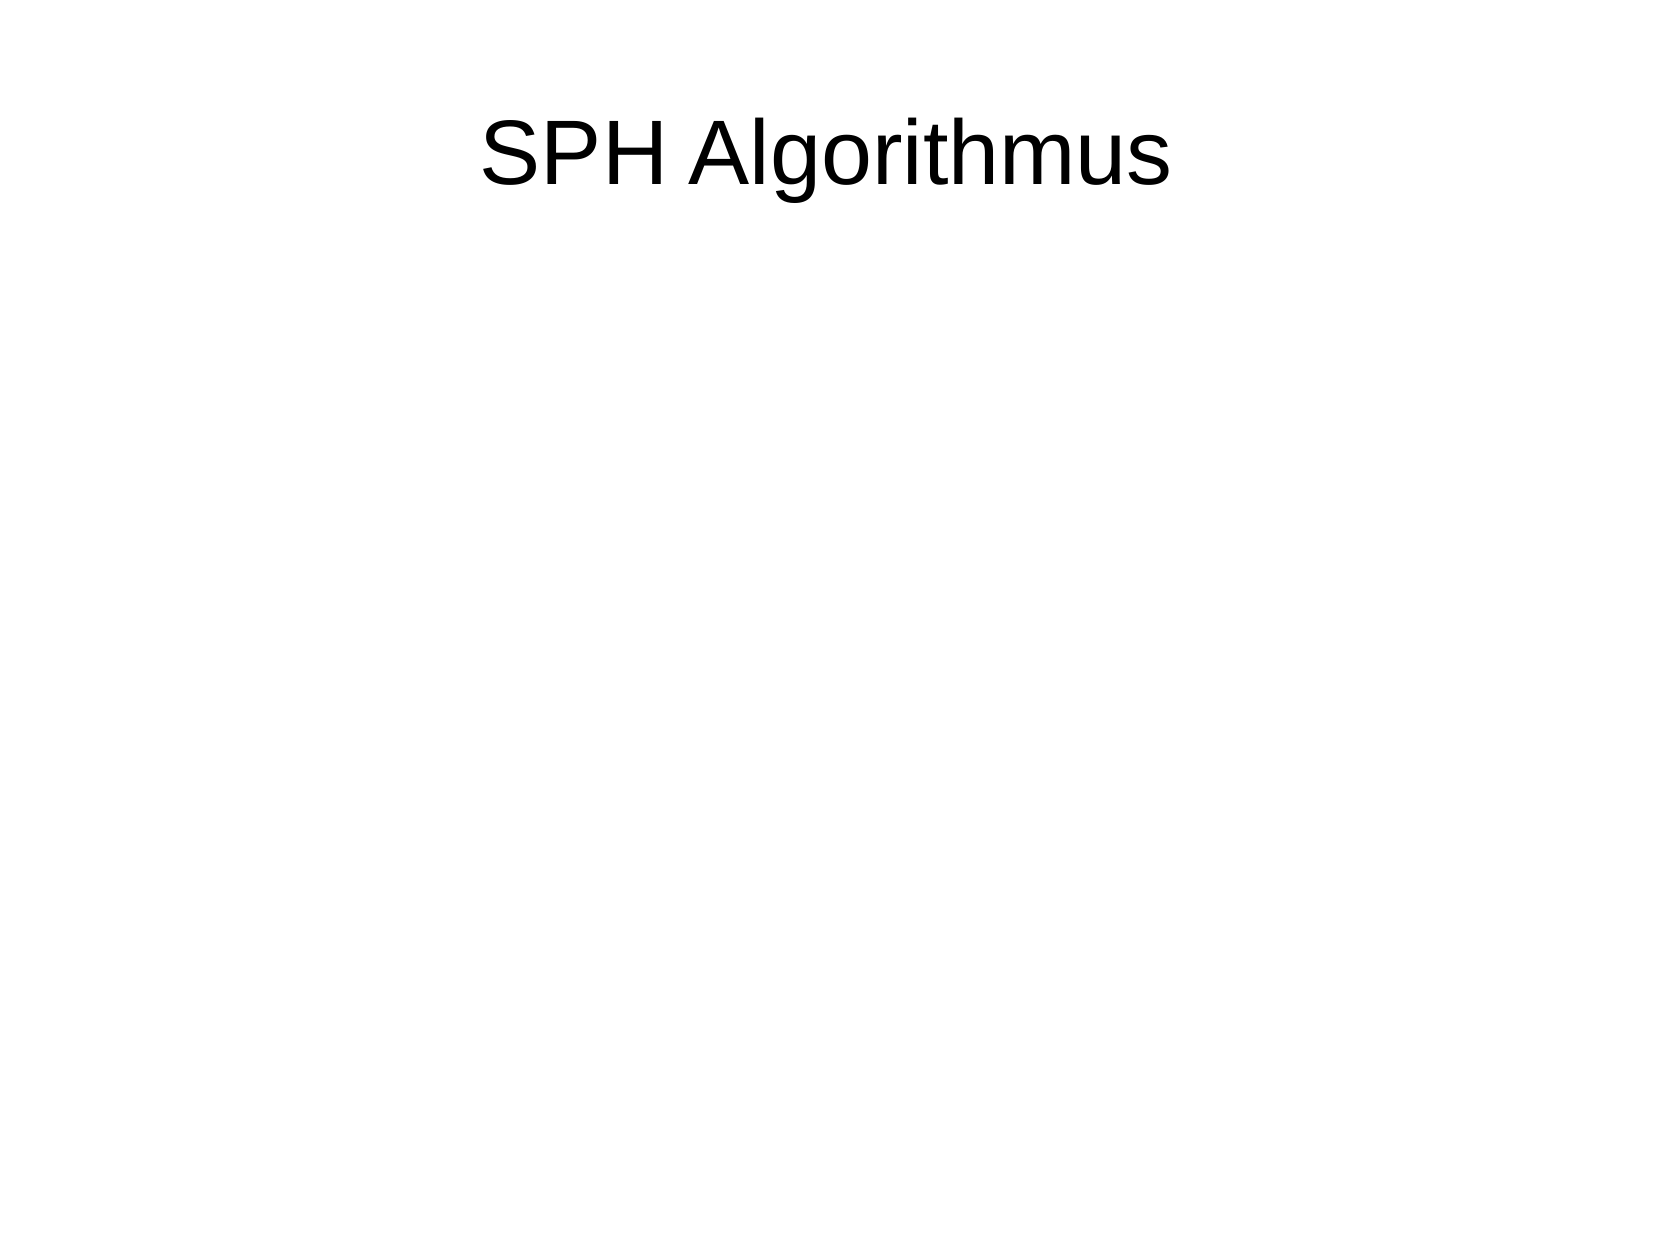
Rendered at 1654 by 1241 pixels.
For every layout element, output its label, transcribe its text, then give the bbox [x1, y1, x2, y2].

title SPH Algorithmus [82, 49, 1571, 257]
